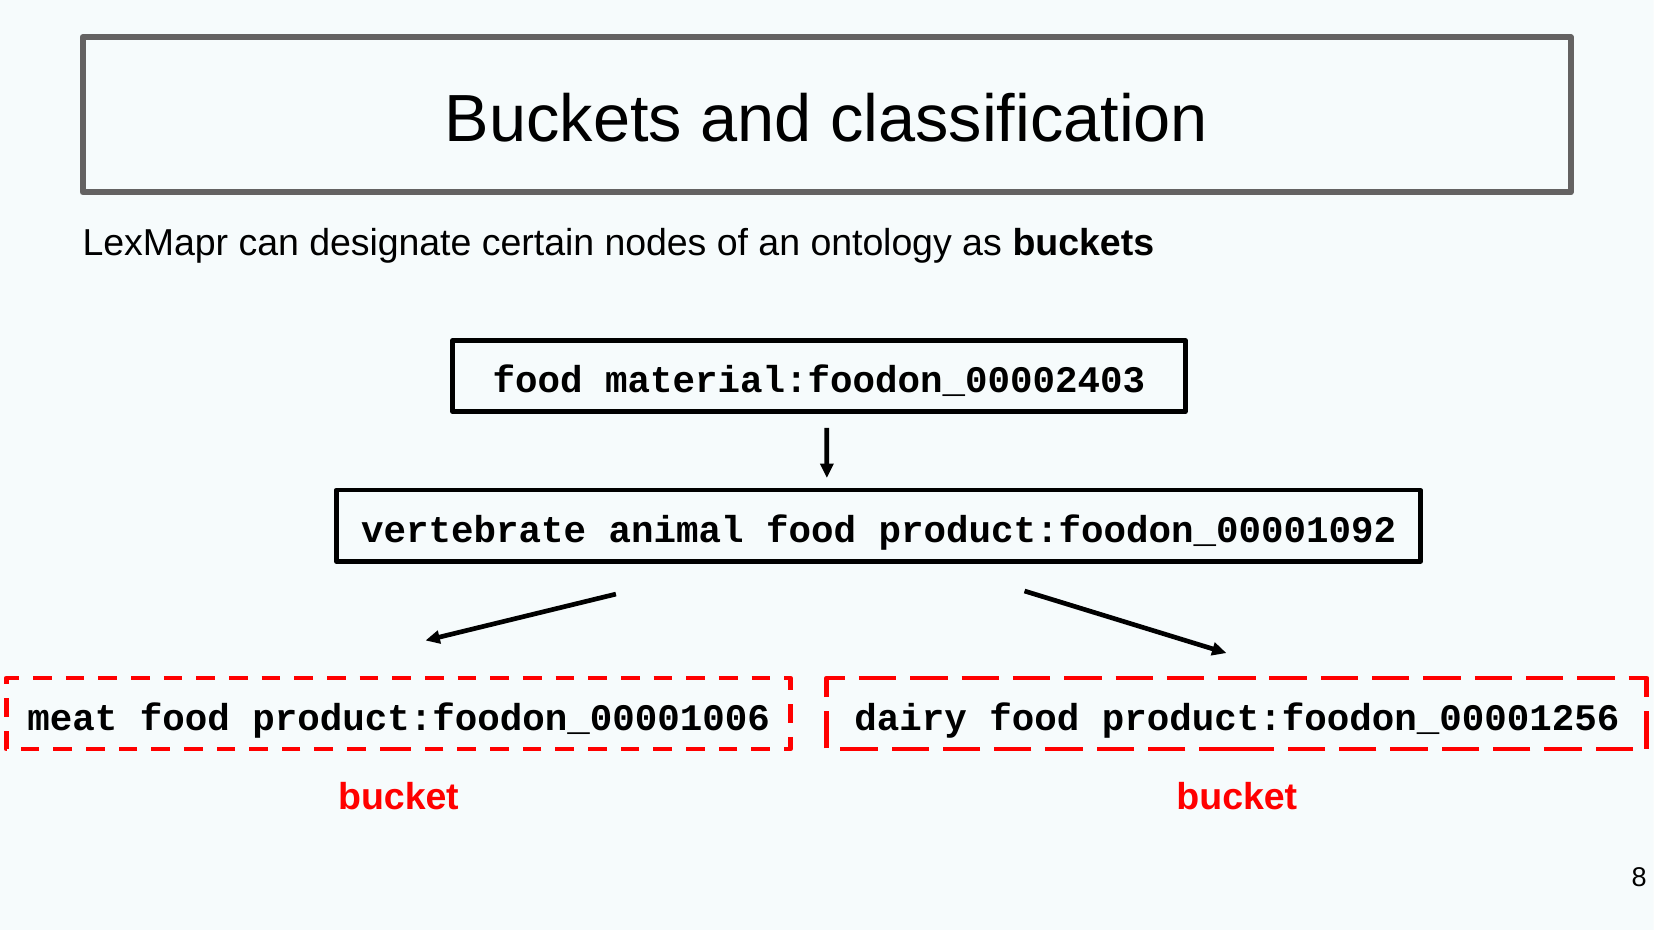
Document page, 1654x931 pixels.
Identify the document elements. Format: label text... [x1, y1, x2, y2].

text_box meat food product:foodon_00001006 [6, 677, 791, 750]
text_box LexMapr can designate certain nodes of an ontology as buckets [82, 217, 1584, 757]
text_box bucket [870, 756, 1604, 829]
text_box Buckets and classification [82, 37, 1571, 193]
text_box vertebrate animal food product:foodon_00001092 [336, 490, 1421, 562]
slide_number <number> [1547, 859, 1647, 931]
text_box dairy food product:foodon_00001256 [826, 677, 1647, 750]
text_box bucket [32, 756, 765, 829]
text_box food material:foodon_00002403 [452, 340, 1186, 412]
